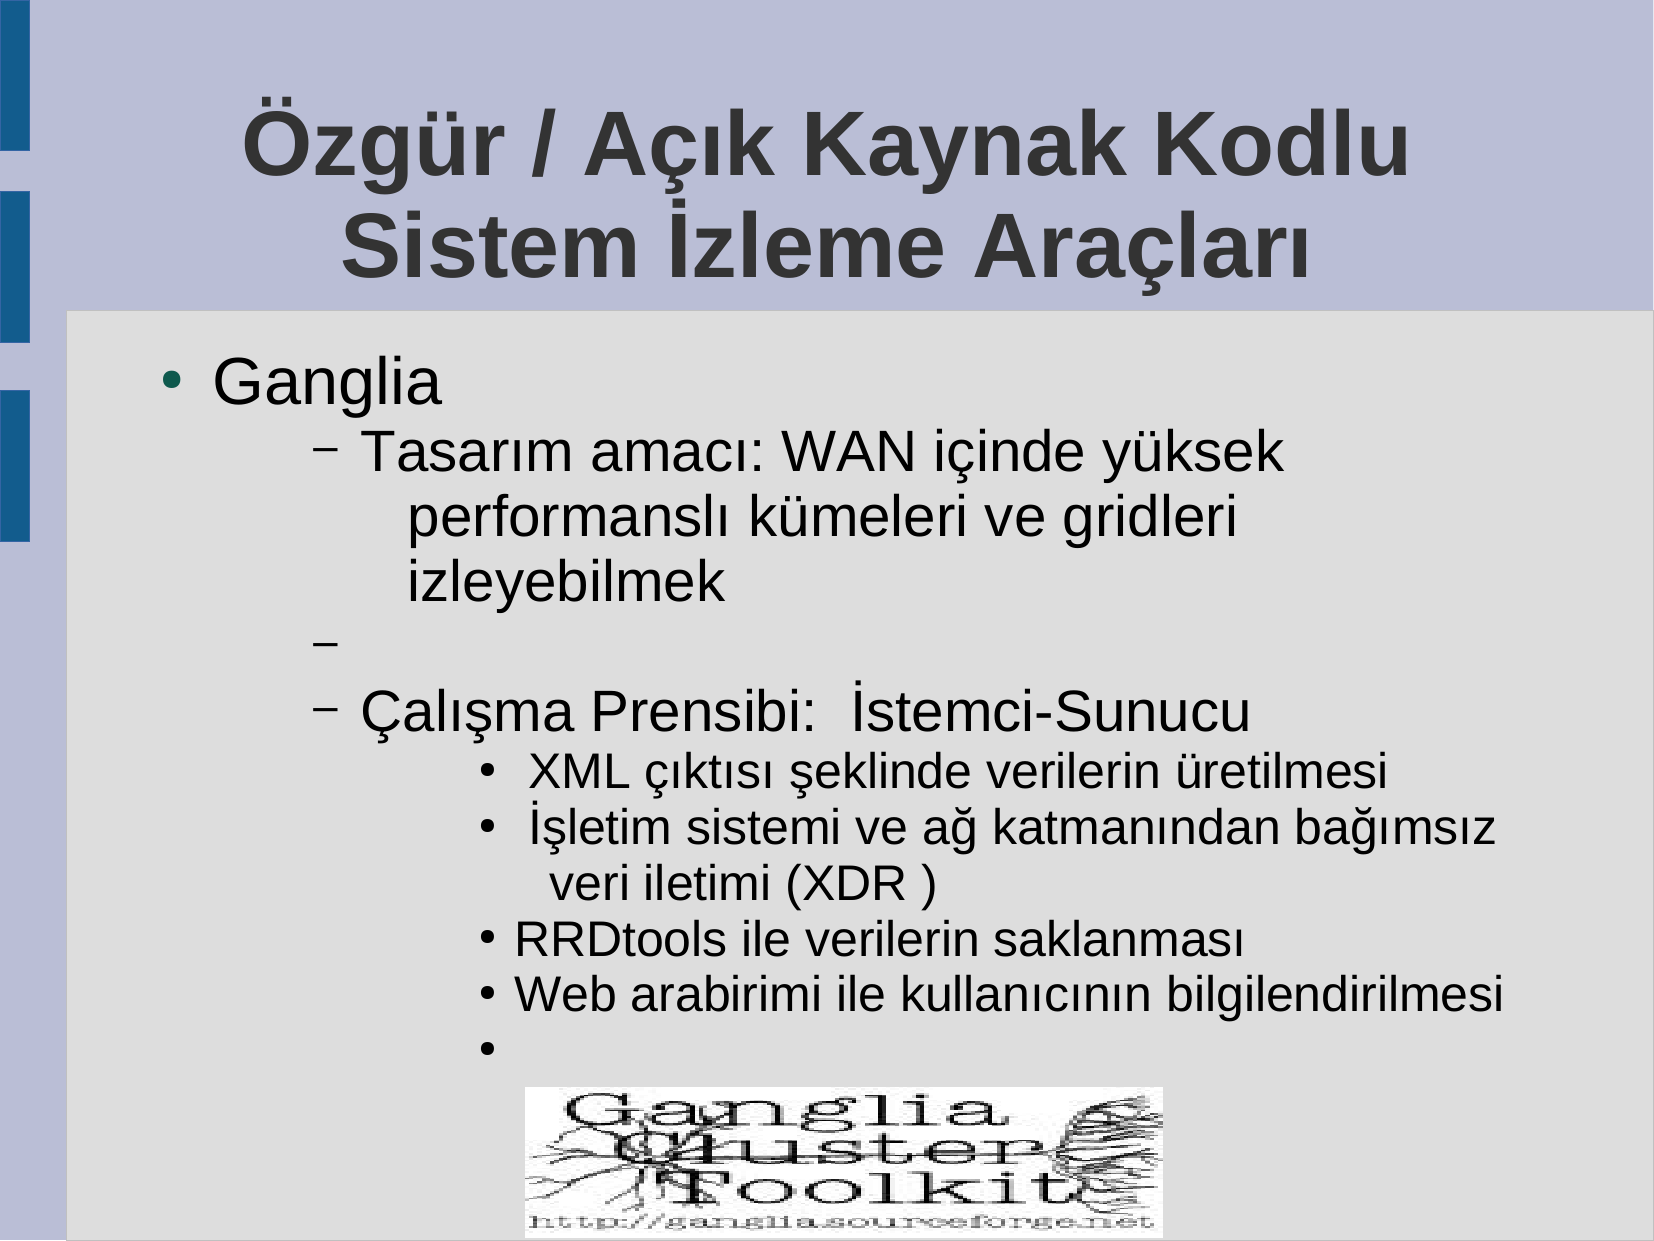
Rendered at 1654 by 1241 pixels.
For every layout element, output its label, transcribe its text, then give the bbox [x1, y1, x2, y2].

list Ganglia Tasarım amacı: WAN içinde yüksek performanslı kümeleri ve gridleri izleyebilmek Çalışma Prensibi: İstemci-Sunucu XML çıktısı şeklinde verilerin üretilmesi İşletim sistemi ve ağ katmanından bağımsız veri iletimi (XDR ) RRDtools ile verilerin saklanması Web arabirimi ile kullanıcının bilgilendirilmesi [124, 343, 1537, 1126]
picture [525, 1087, 1163, 1238]
title Özgür / Açık Kaynak Kodlu Sistem İzleme Araçları [121, 76, 1534, 313]
